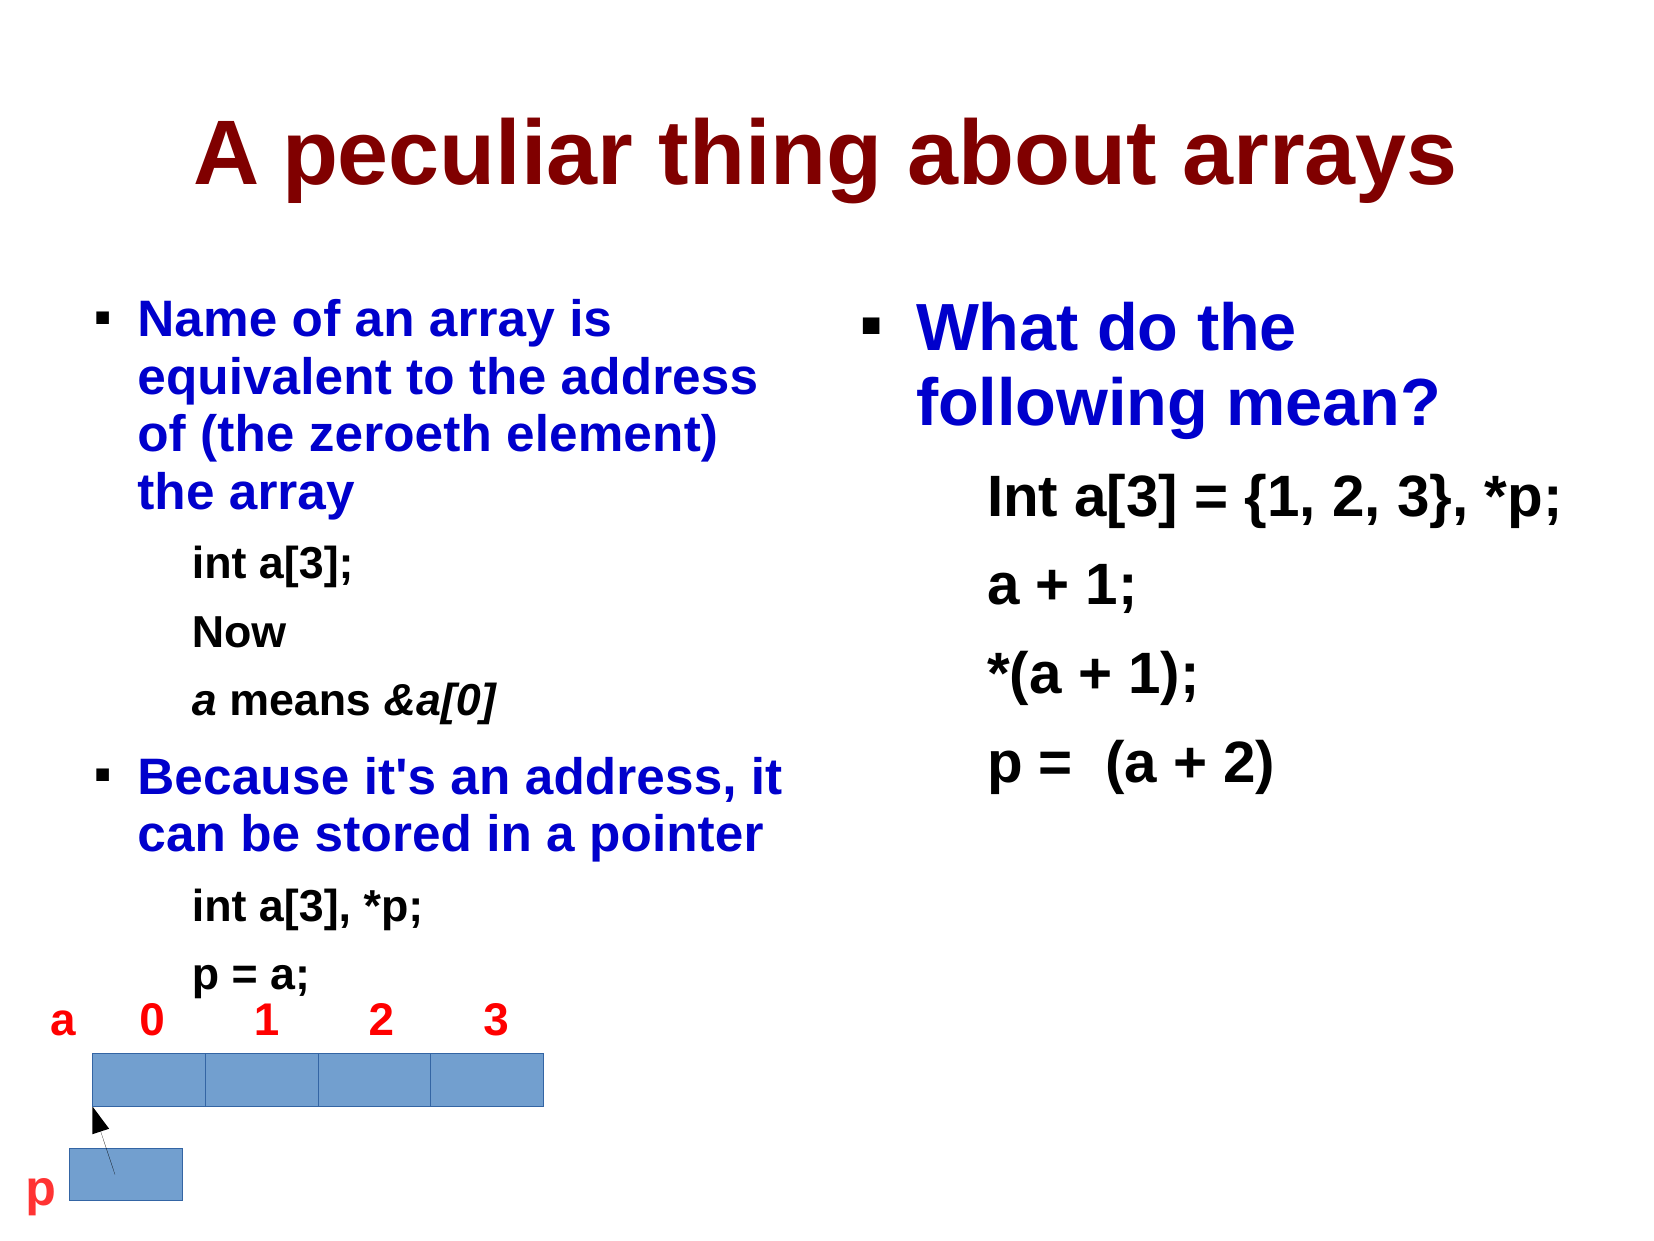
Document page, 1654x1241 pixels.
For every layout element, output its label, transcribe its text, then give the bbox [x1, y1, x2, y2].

text_box a 0 1 2 3 [35, 986, 544, 1053]
text_box [92, 1053, 544, 1107]
text_box [69, 1148, 183, 1201]
list Name of an array is equivalent to the address of (the zeroeth element) the array int a[3]; Now a means &a[0] Because it's an address, it can be stored in a pointer int a[3], *p; p = a; [82, 290, 809, 1010]
title A peculiar thing about arrays [82, 49, 1571, 257]
list What do the following mean? Int a[3] = {1, 2, 3}, *p; a + 1; *(a + 1); p = (a + 2) [845, 290, 1572, 1010]
text_box p [10, 1152, 68, 1224]
